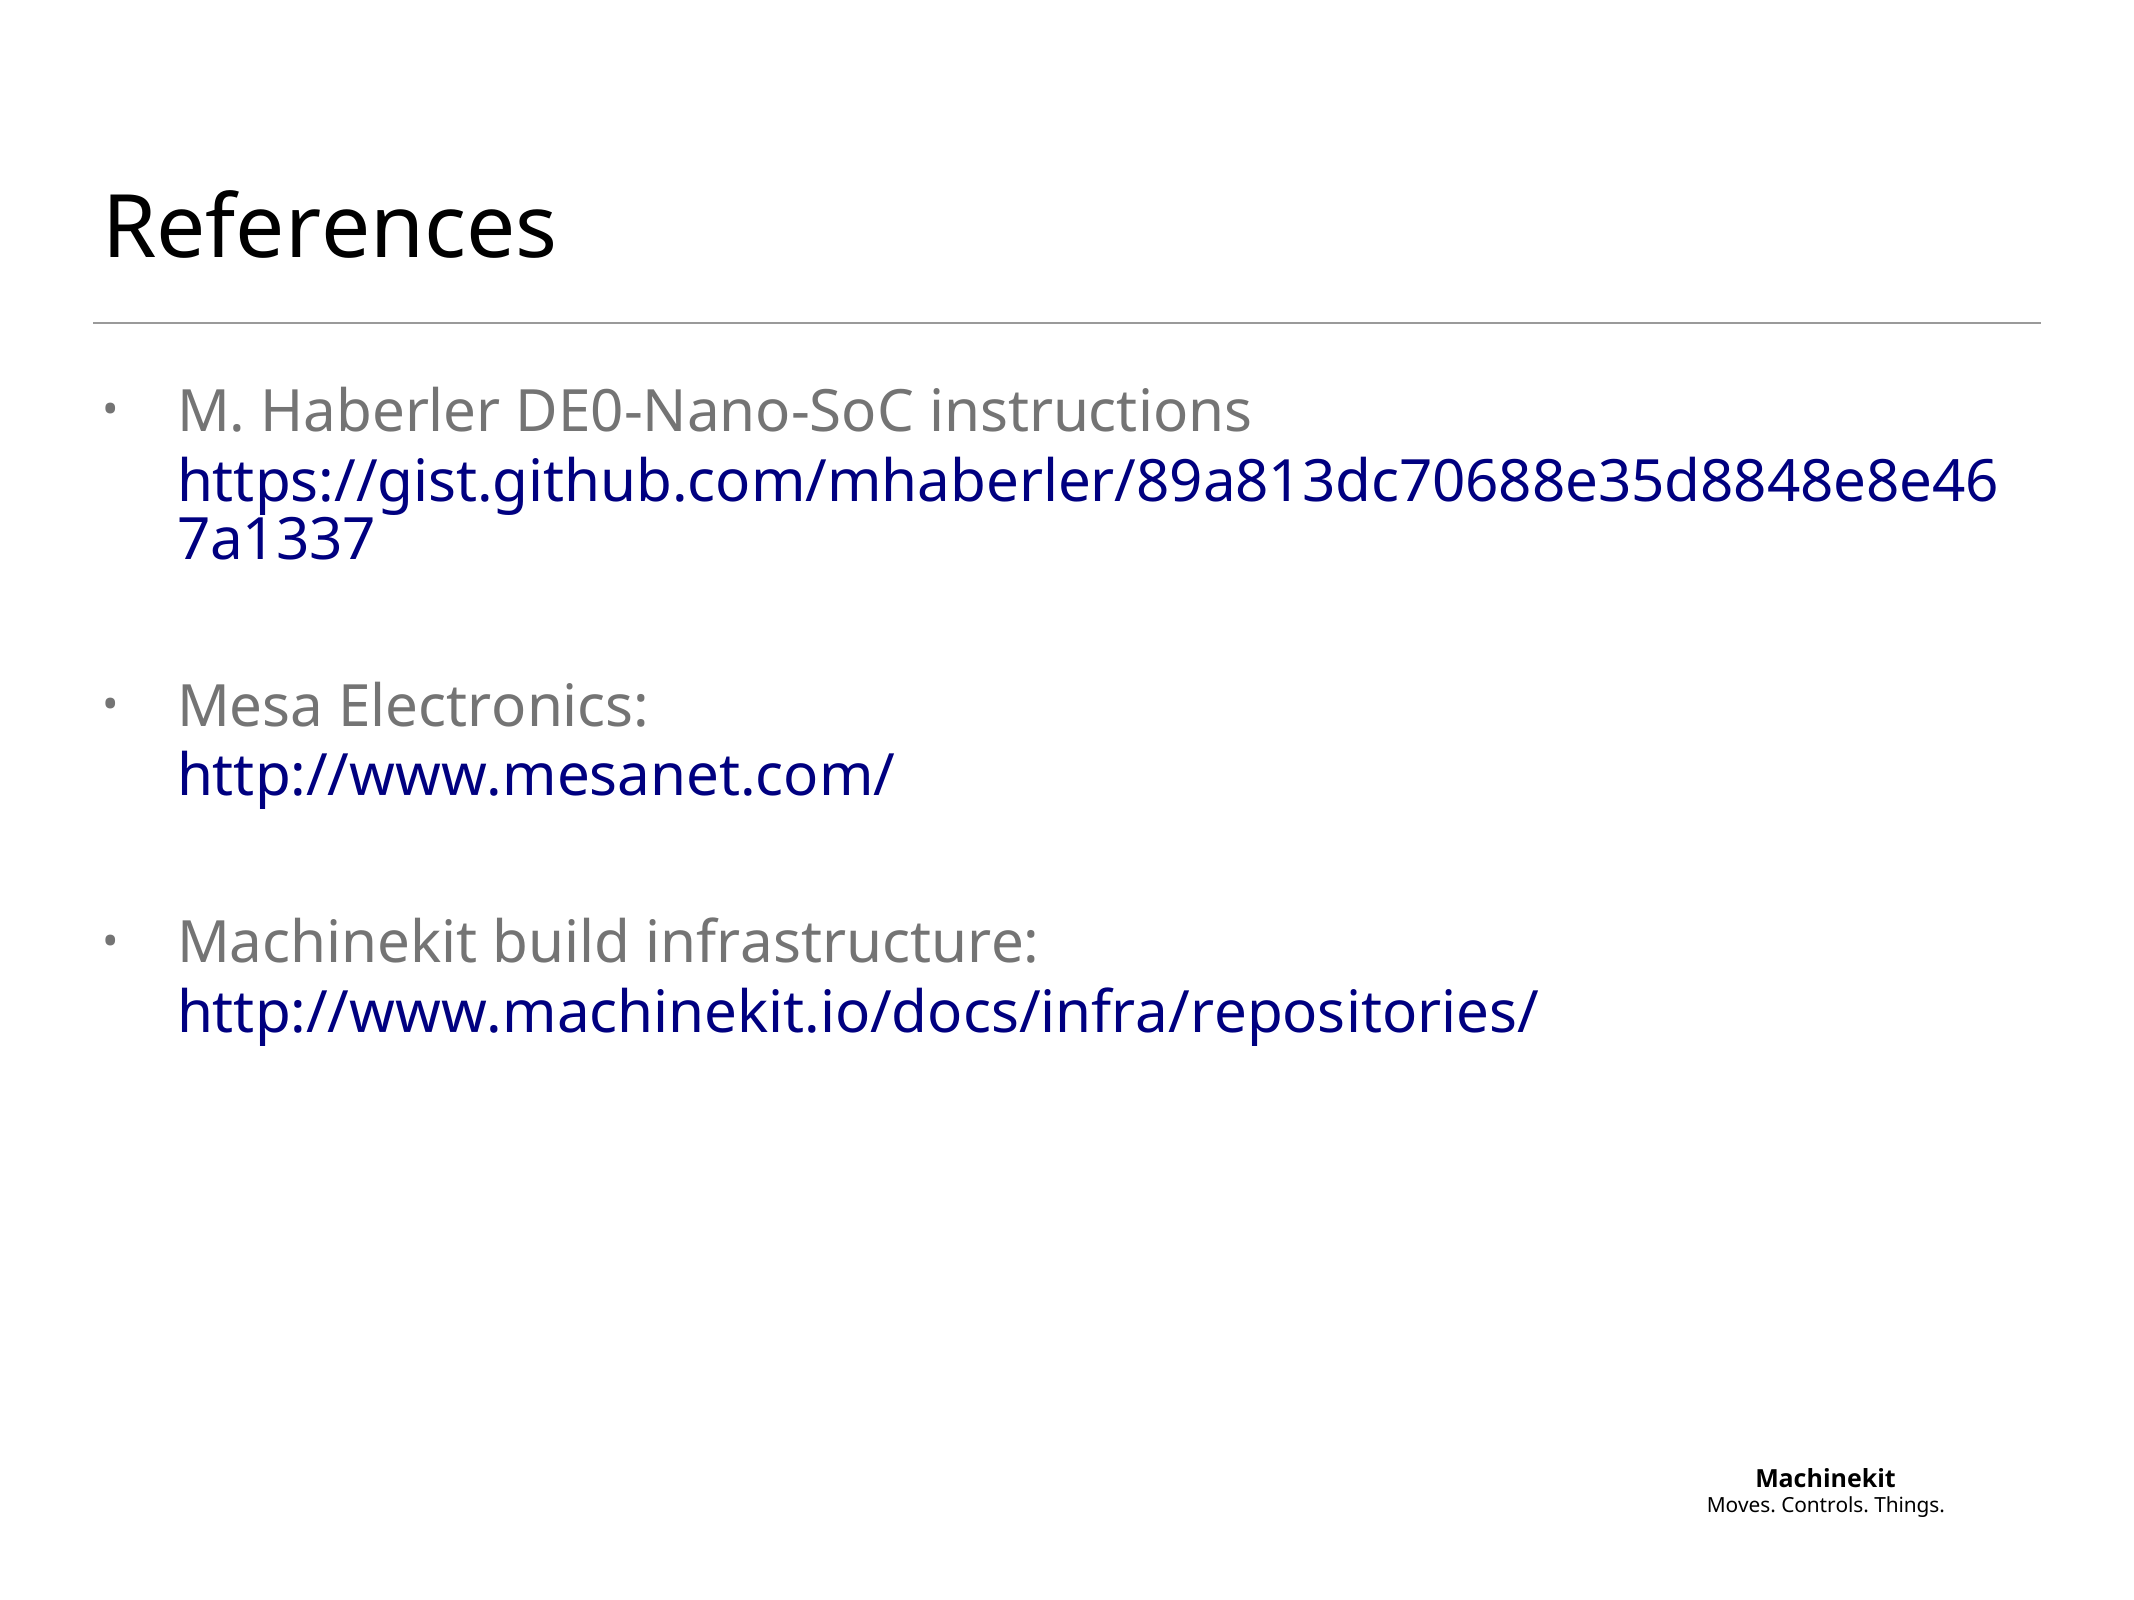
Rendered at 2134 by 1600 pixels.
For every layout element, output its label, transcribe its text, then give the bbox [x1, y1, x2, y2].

title References [93, 54, 2040, 284]
list M. Haberler DE0-Nano-SoC instructions https://gist.github.com/mhaberler/89a813dc70688e35d8848e8e467a1337 Mesa Electronics: http://www.mesanet.com/ Machinekit build infrastructure: http://www.machinekit.io/docs/infra/repositories/ [93, 364, 2040, 1459]
